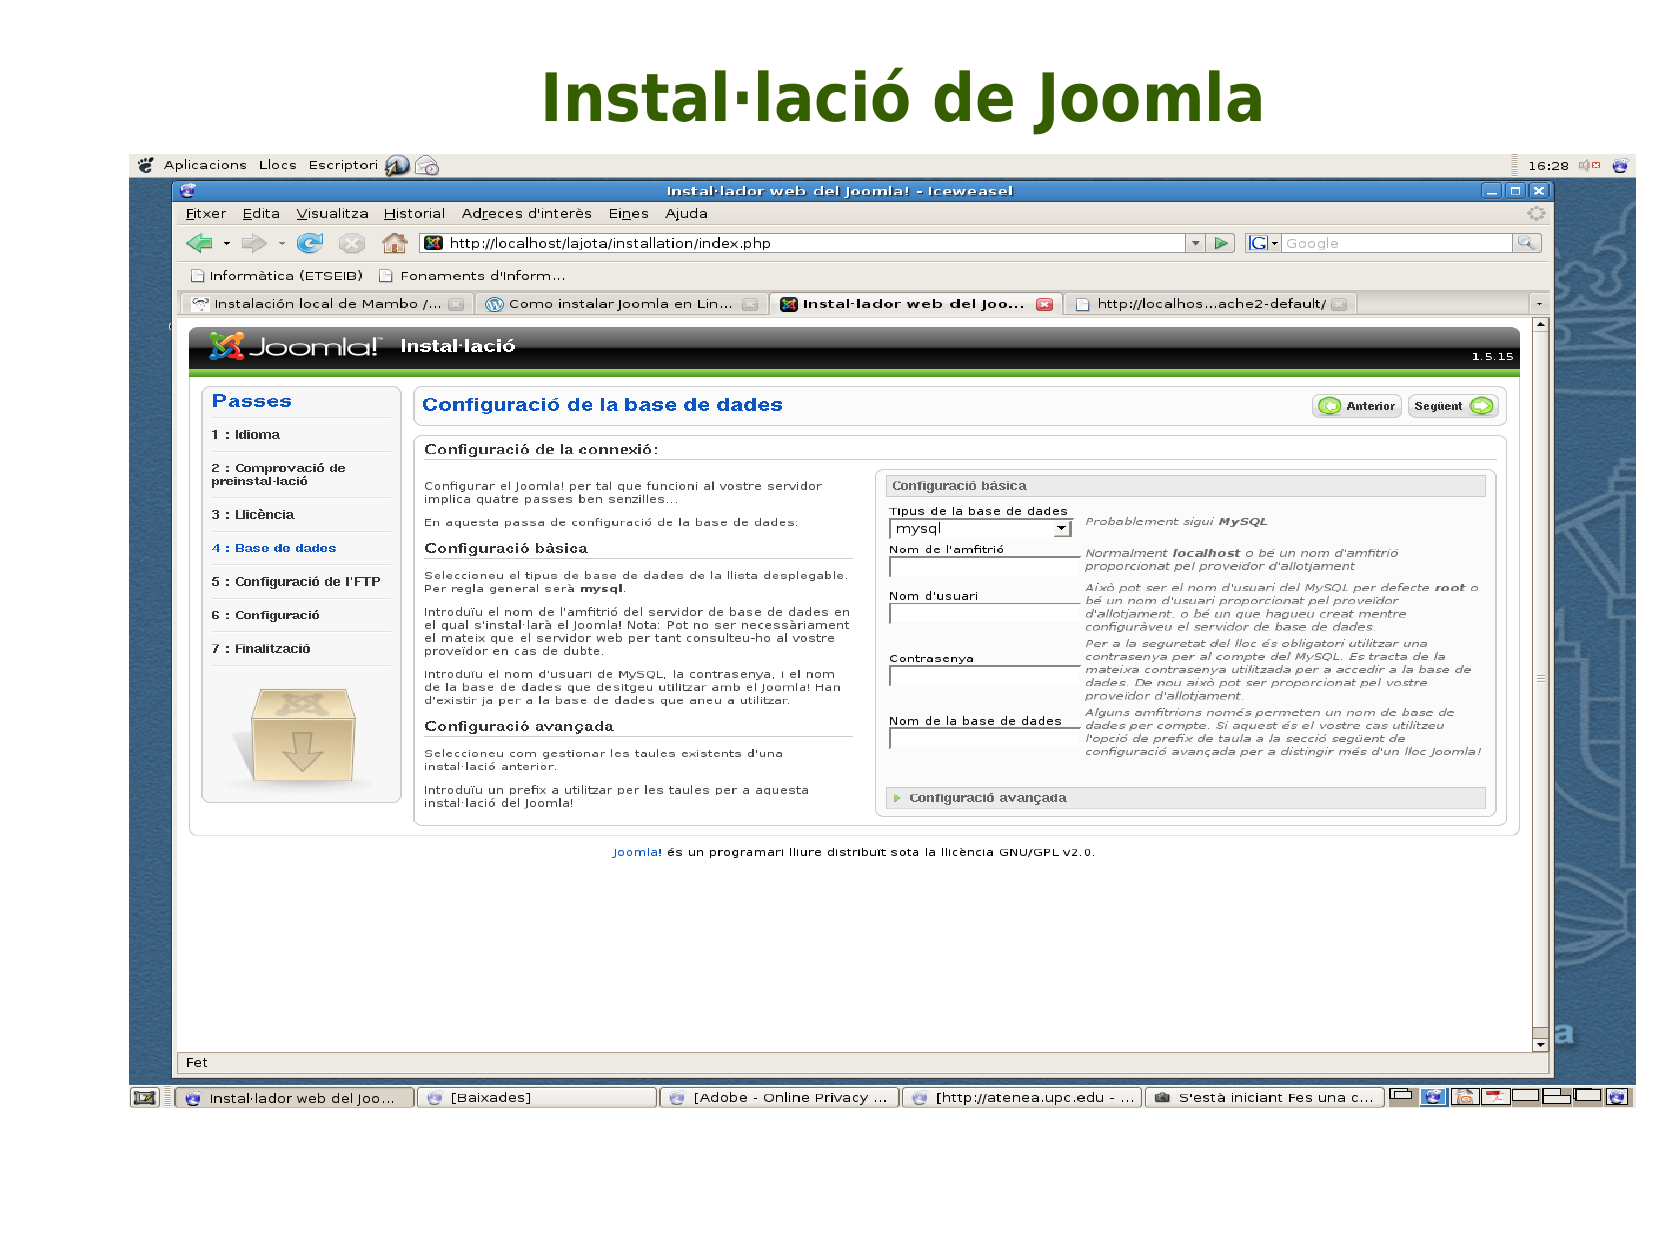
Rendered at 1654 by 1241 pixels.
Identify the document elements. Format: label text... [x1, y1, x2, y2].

title Instal·lació de Joomla [159, 49, 1648, 148]
picture [129, 154, 1636, 1108]
